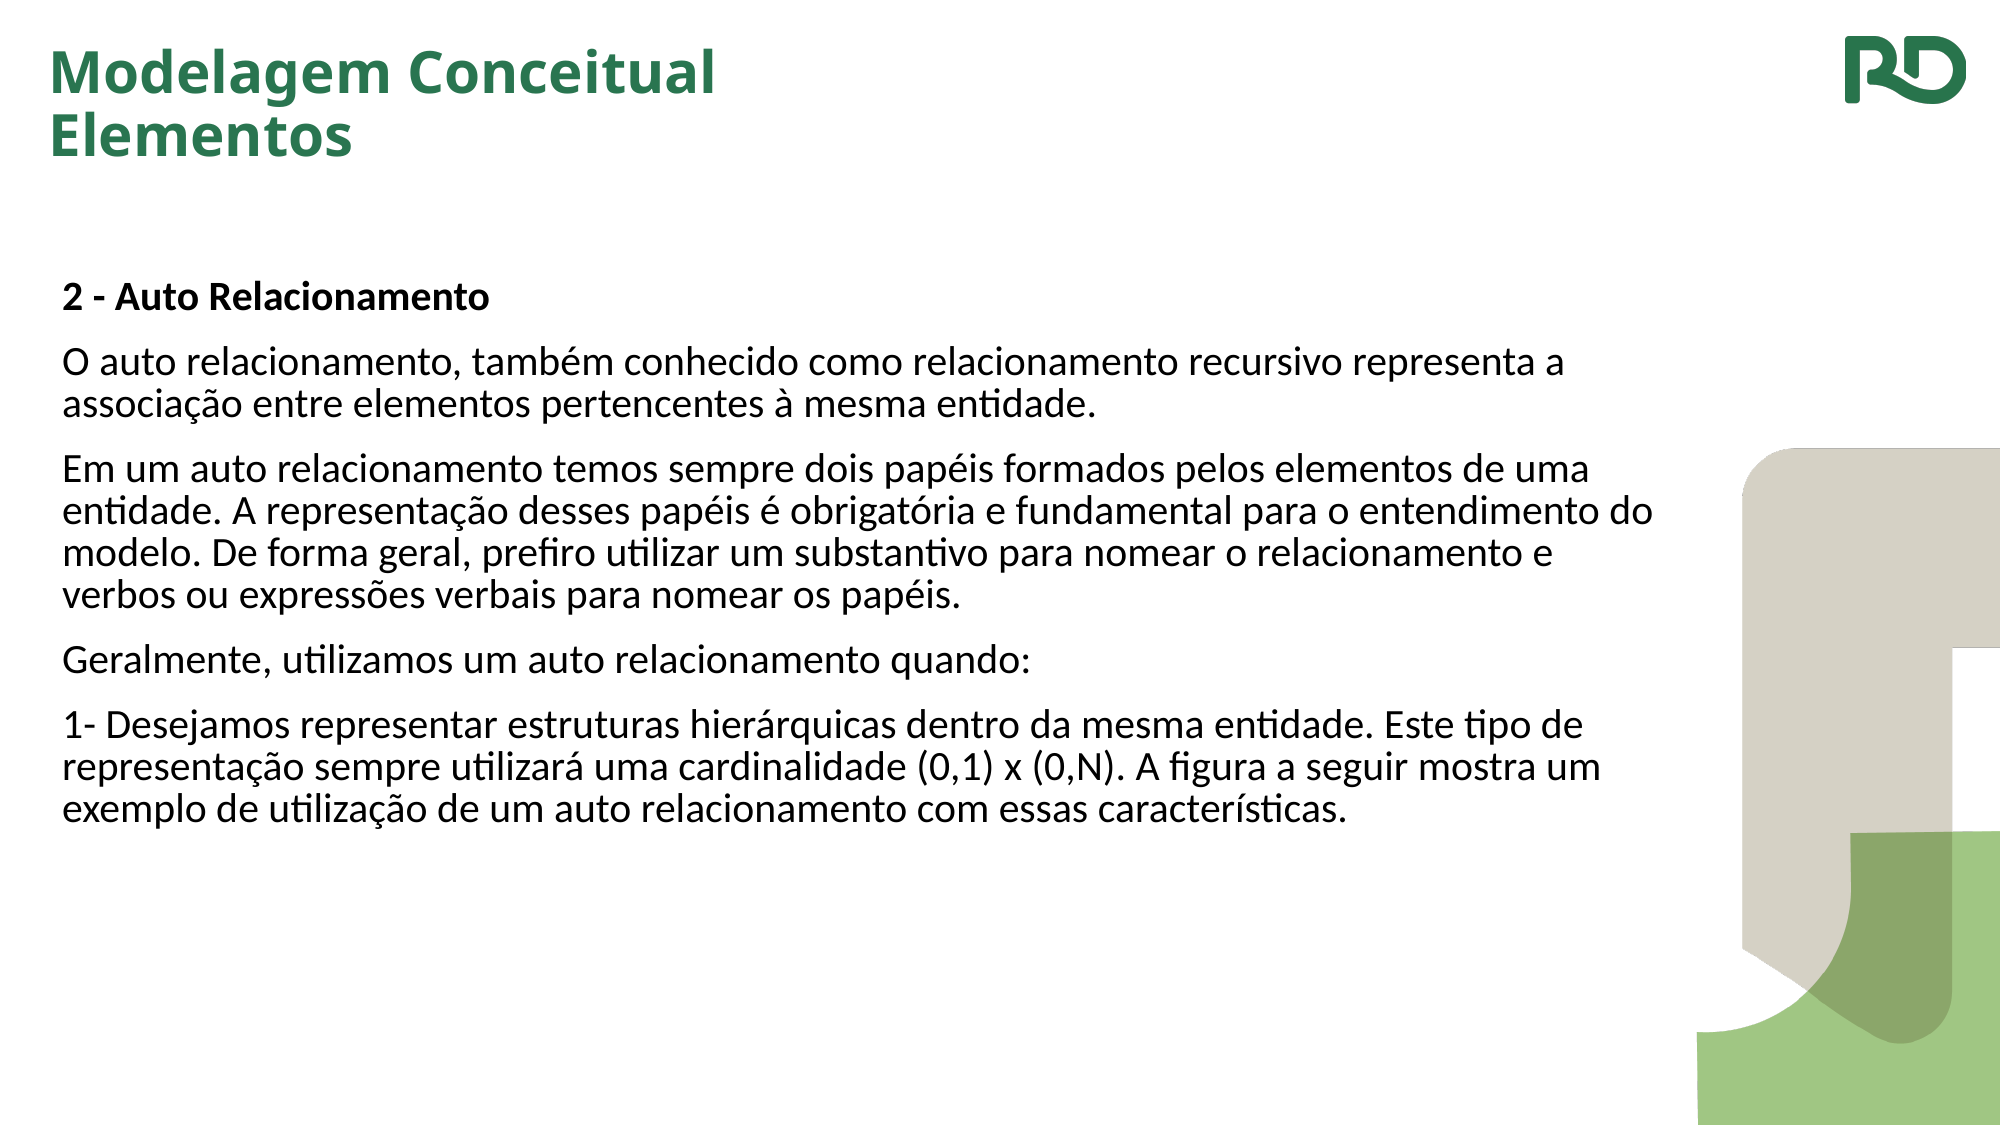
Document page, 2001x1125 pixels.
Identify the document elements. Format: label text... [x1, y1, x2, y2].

text_box 2 - Auto Relacionamento O auto relacionamento, também conhecido como relacionamento recursivo representa a associação entre elementos pertencentes à mesma entidade. Em um auto relacionamento temos sempre dois papéis formados pelos elementos de uma entidade. A representação desses papéis é obrigatória e fundamental para o entendimento do modelo. De forma geral, prefiro utilizar um substantivo para nomear o relacionamento e verbos ou expressões verbais para nomear os papéis. Geralmente, utilizamos um auto relacionamento quando: 1- Desejamos representar estruturas hierárquicas dentro da mesma entidade. Este tipo de representação sempre utilizará uma cardinalidade (0,1) x (0,N). A figura a seguir mostra um exemplo de utilização de um auto relacionamento com essas características. [47, 271, 1678, 841]
picture [1683, 416, 2000, 1125]
text_box Modelagem Conceitual Elementos [33, 35, 1477, 180]
